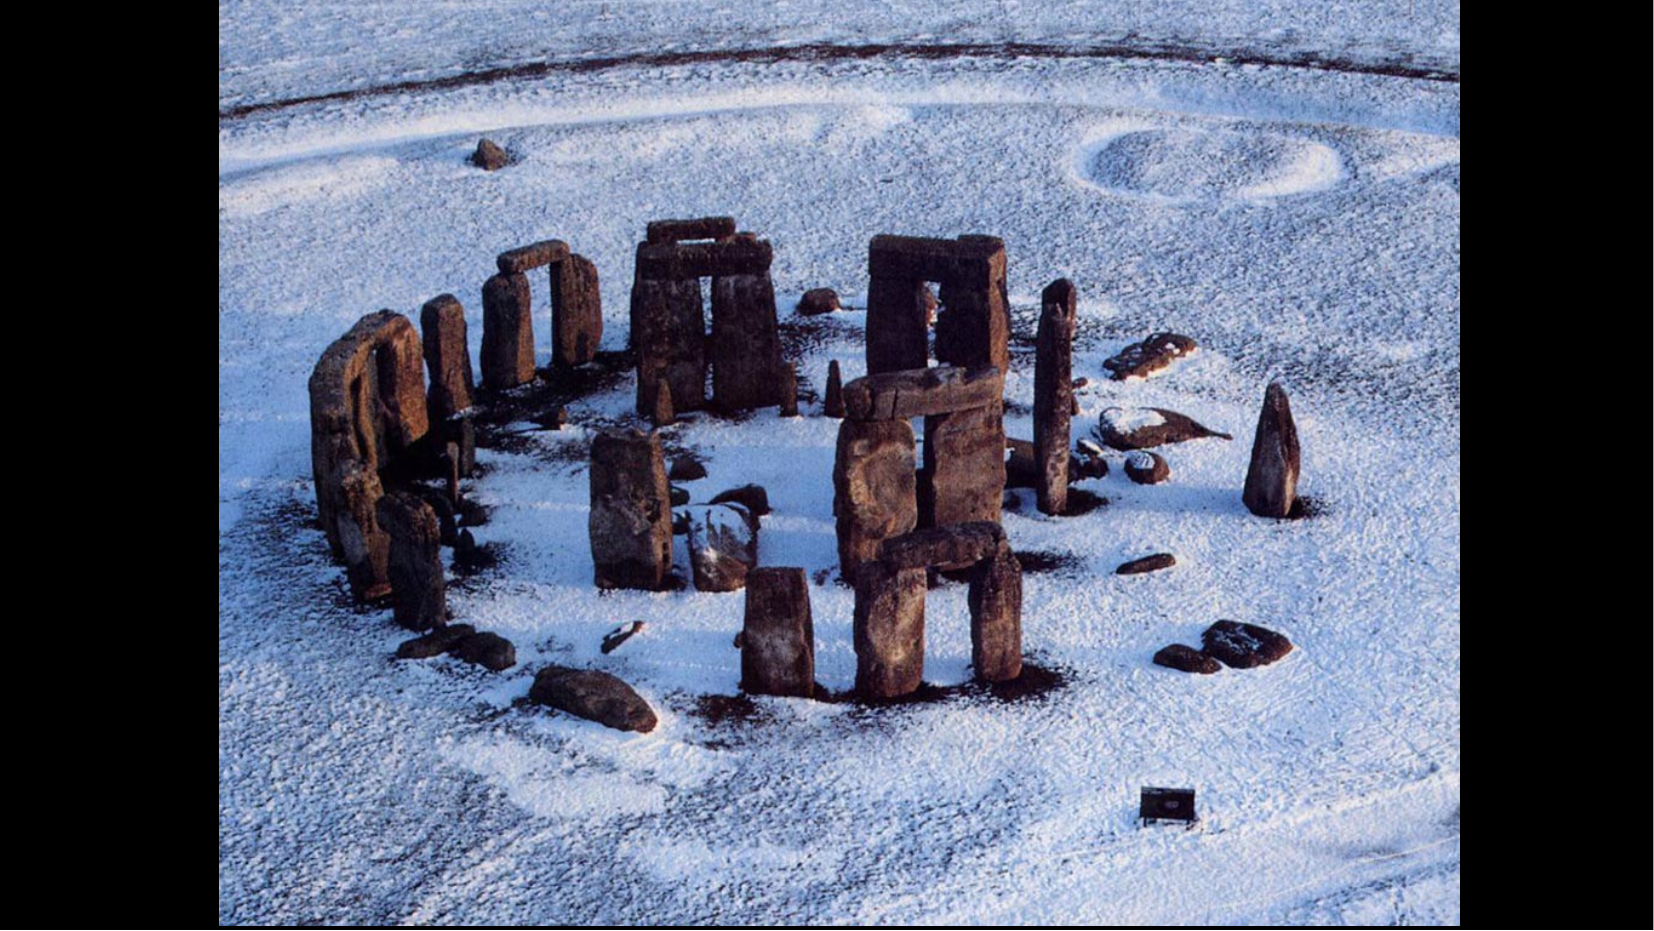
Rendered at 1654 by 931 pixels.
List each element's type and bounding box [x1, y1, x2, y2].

picture [219, 0, 1460, 926]
